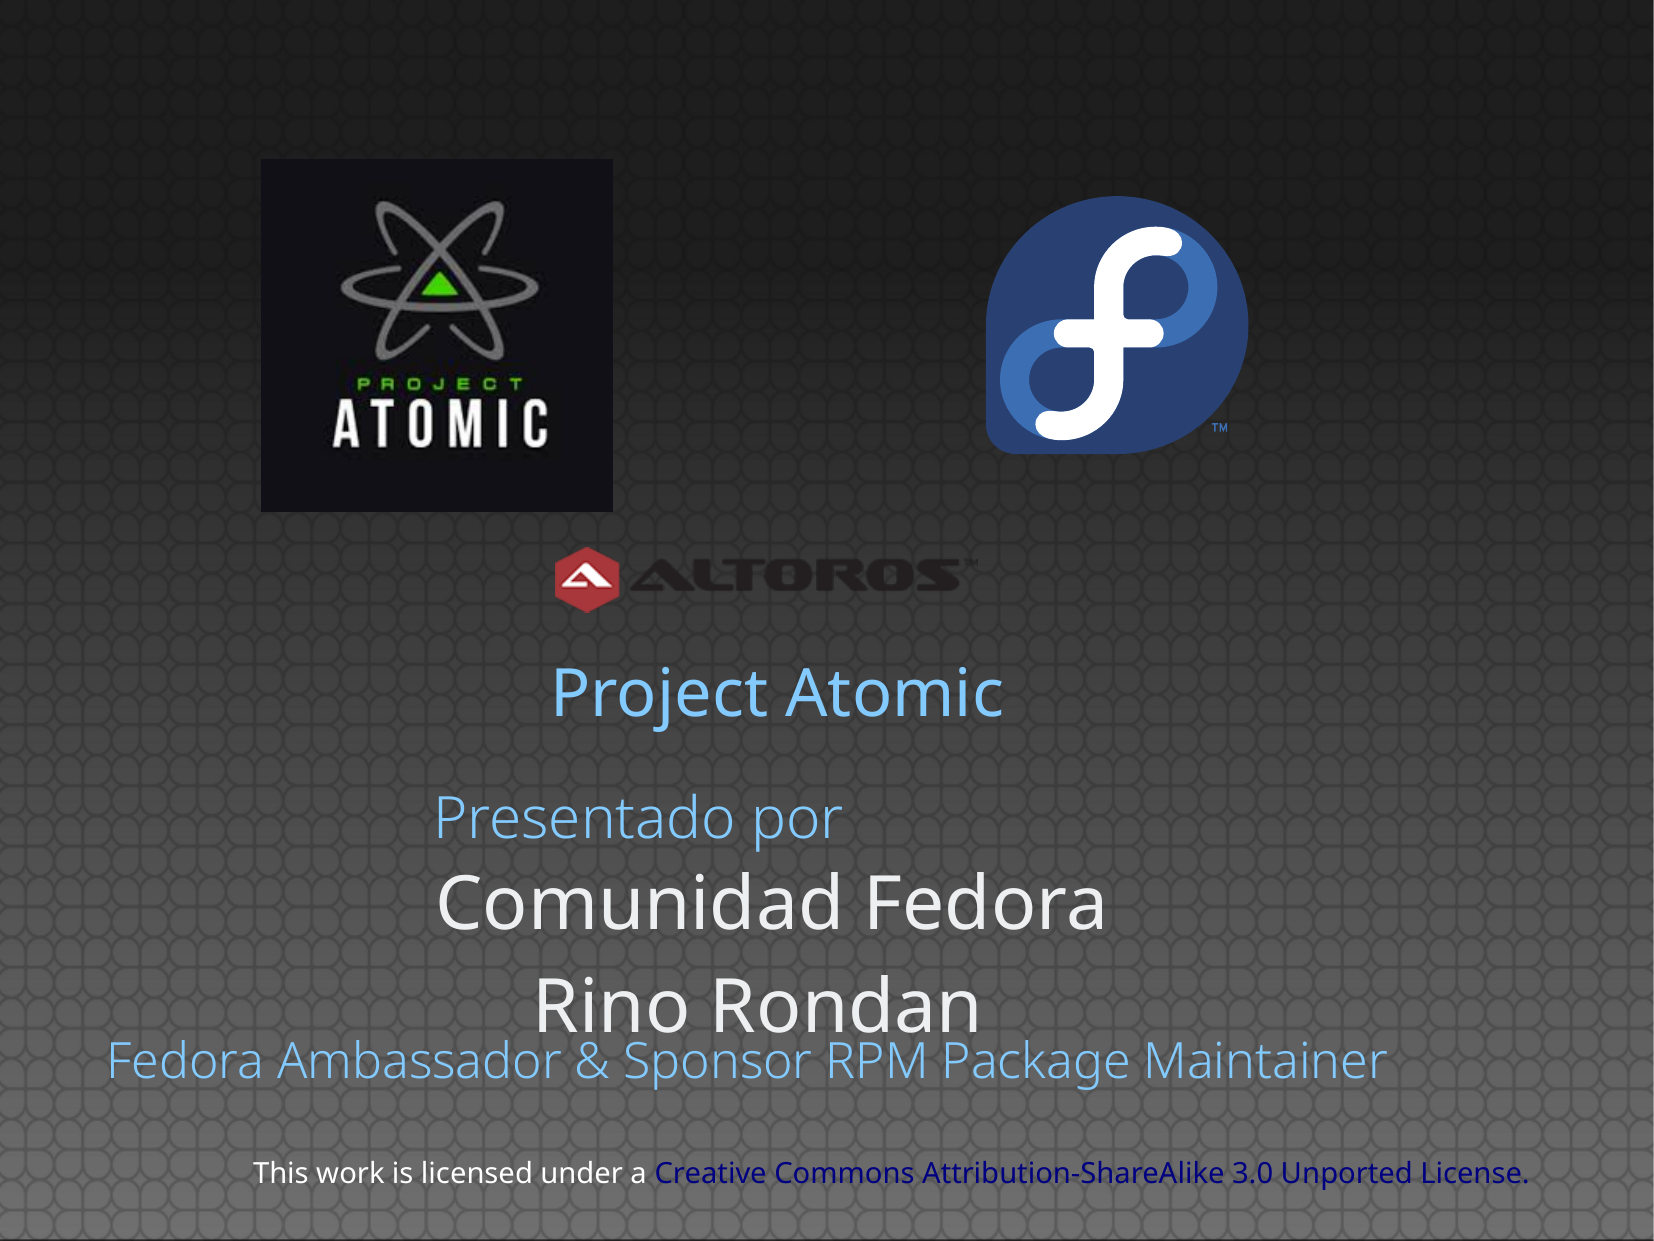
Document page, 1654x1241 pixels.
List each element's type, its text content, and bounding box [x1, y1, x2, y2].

text_box Comunidad Fedora Rino Rondan [420, 842, 1186, 1009]
text_box Fedora Ambassador & Sponsor RPM Package Maintainer [91, 1018, 1521, 1092]
text_box Presentado por [418, 769, 891, 852]
text_box This work is licensed under a Creative Commons Attribution-ShareAlike 3.0 Unported License. [142, 1144, 1546, 1229]
subtitle Project Atomic [473, 594, 1099, 787]
picture [0, 0, 1654, 1241]
